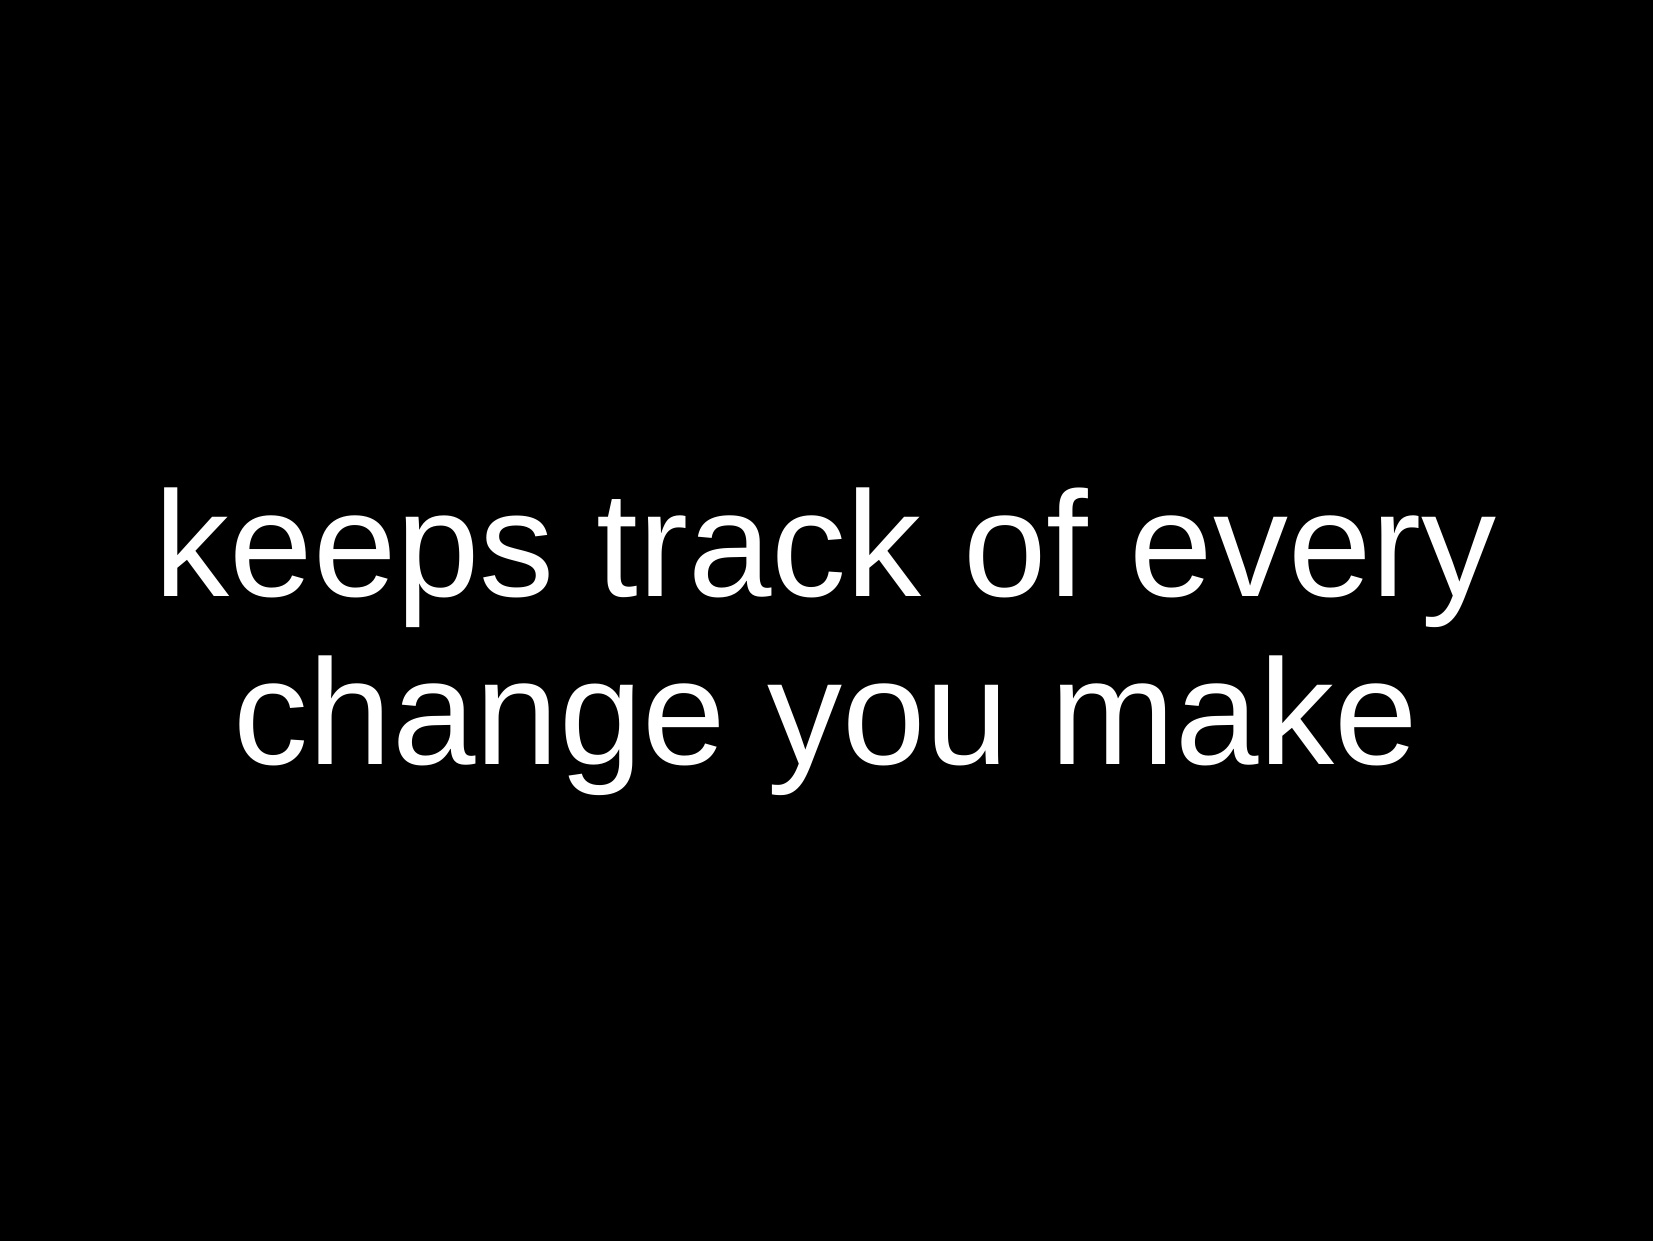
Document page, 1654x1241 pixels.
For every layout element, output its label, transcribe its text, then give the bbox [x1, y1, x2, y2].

title keeps track of every change you make [82, 56, 1571, 1201]
